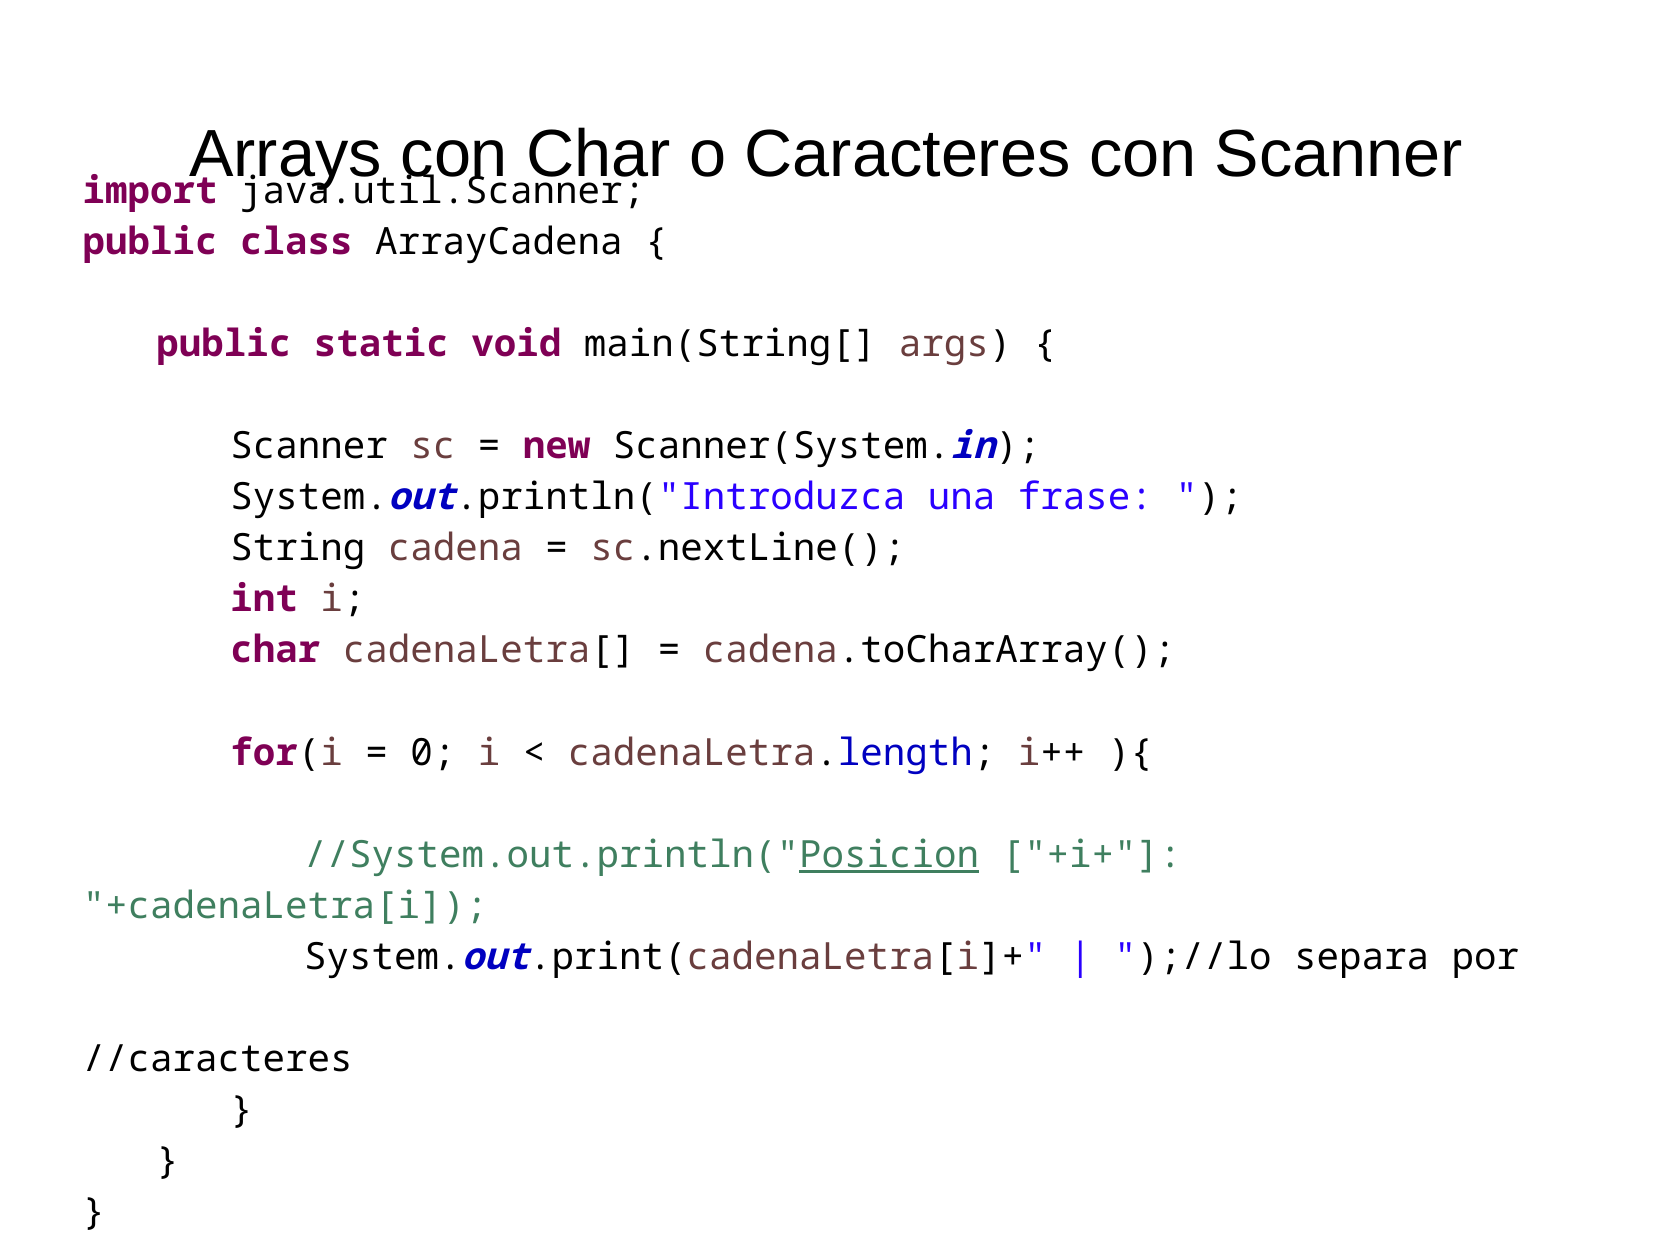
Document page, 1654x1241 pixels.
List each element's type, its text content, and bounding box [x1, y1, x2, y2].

title Arrays con Char o Caracteres con Scanner [82, 49, 1571, 257]
subtitle import java.util.Scanner; public class ArrayCadena { public static void main(String[] args) { Scanner sc = new Scanner(System.in); System.out.println("Introduzca una frase: "); String cadena = sc.nextLine(); int i; char cadenaLetra[] = cadena.toCharArray(); for(i = 0; i < cadenaLetra.length; i++ ){ //System.out.println("Posicion ["+i+"]: "+cadenaLetra[i]); System.out.print(cadenaLetra[i]+" | ");//lo separa por //caracteres } } } [82, 281, 1571, 1118]
